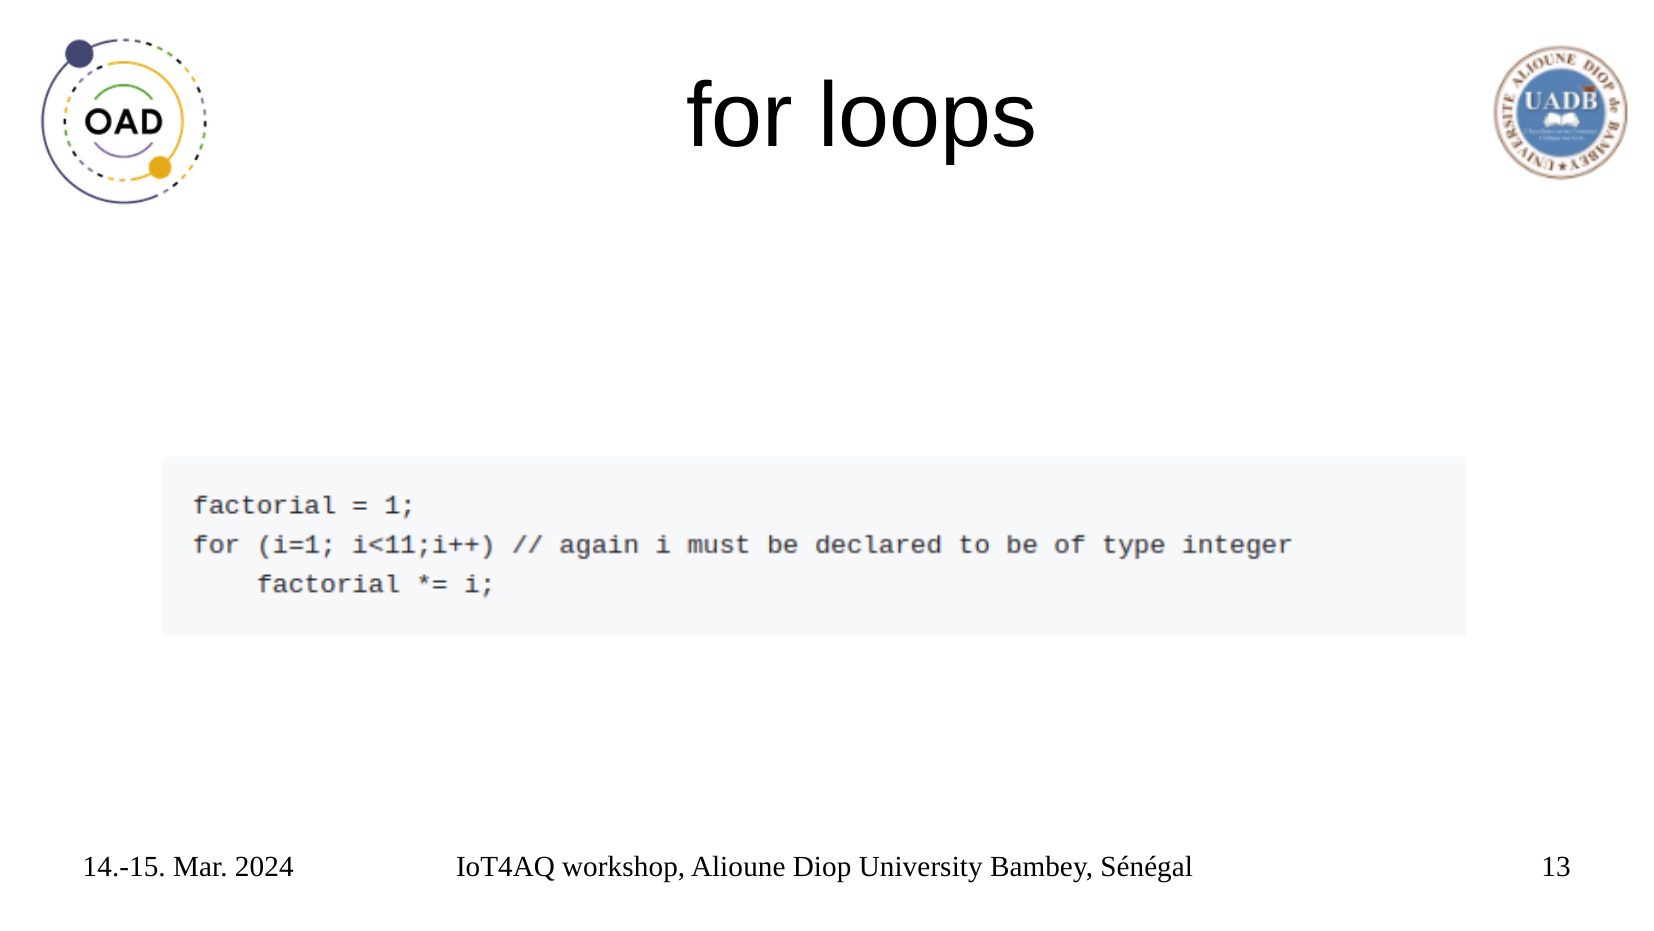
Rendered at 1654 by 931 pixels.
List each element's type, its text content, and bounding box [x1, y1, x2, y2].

title for loops [278, 37, 1446, 193]
picture [1482, 37, 1641, 188]
picture [150, 449, 1466, 640]
picture [0, 24, 242, 225]
